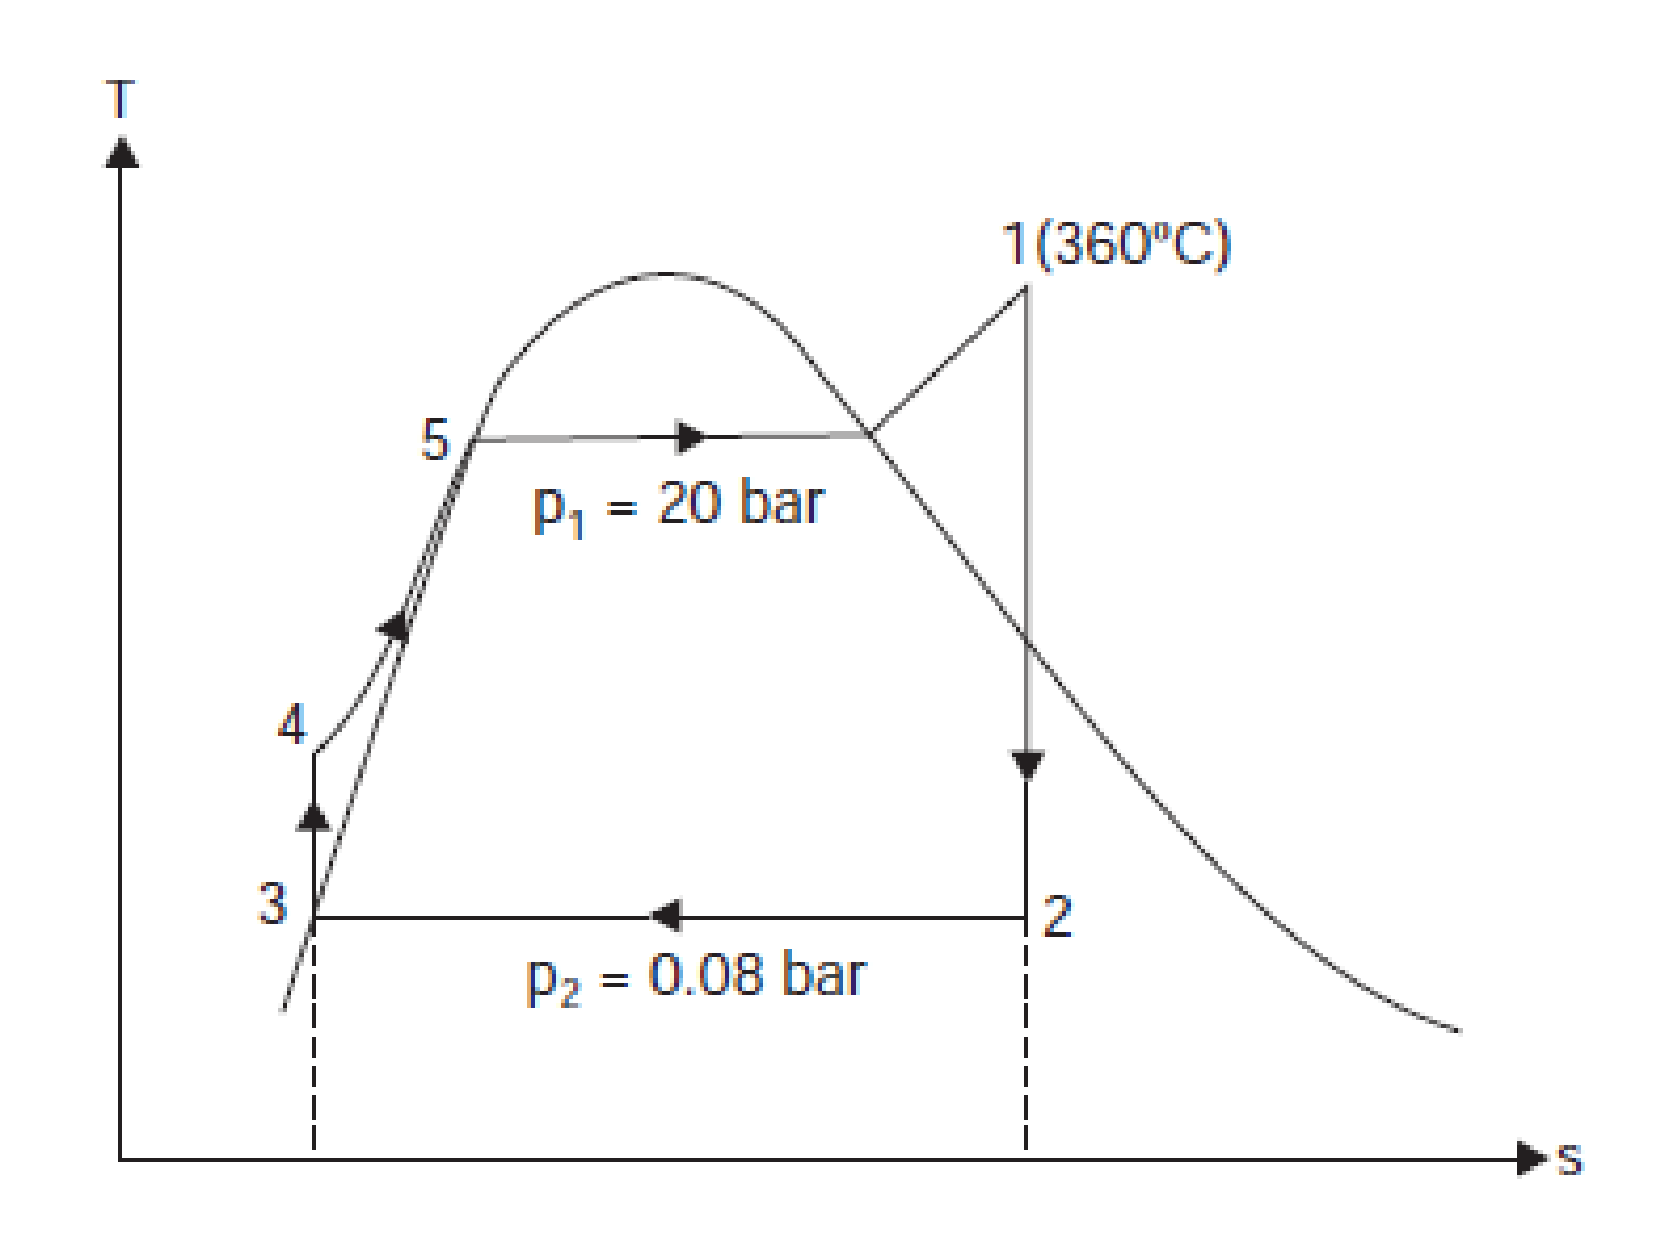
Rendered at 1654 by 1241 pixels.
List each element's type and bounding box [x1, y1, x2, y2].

picture [47, 47, 1619, 1217]
